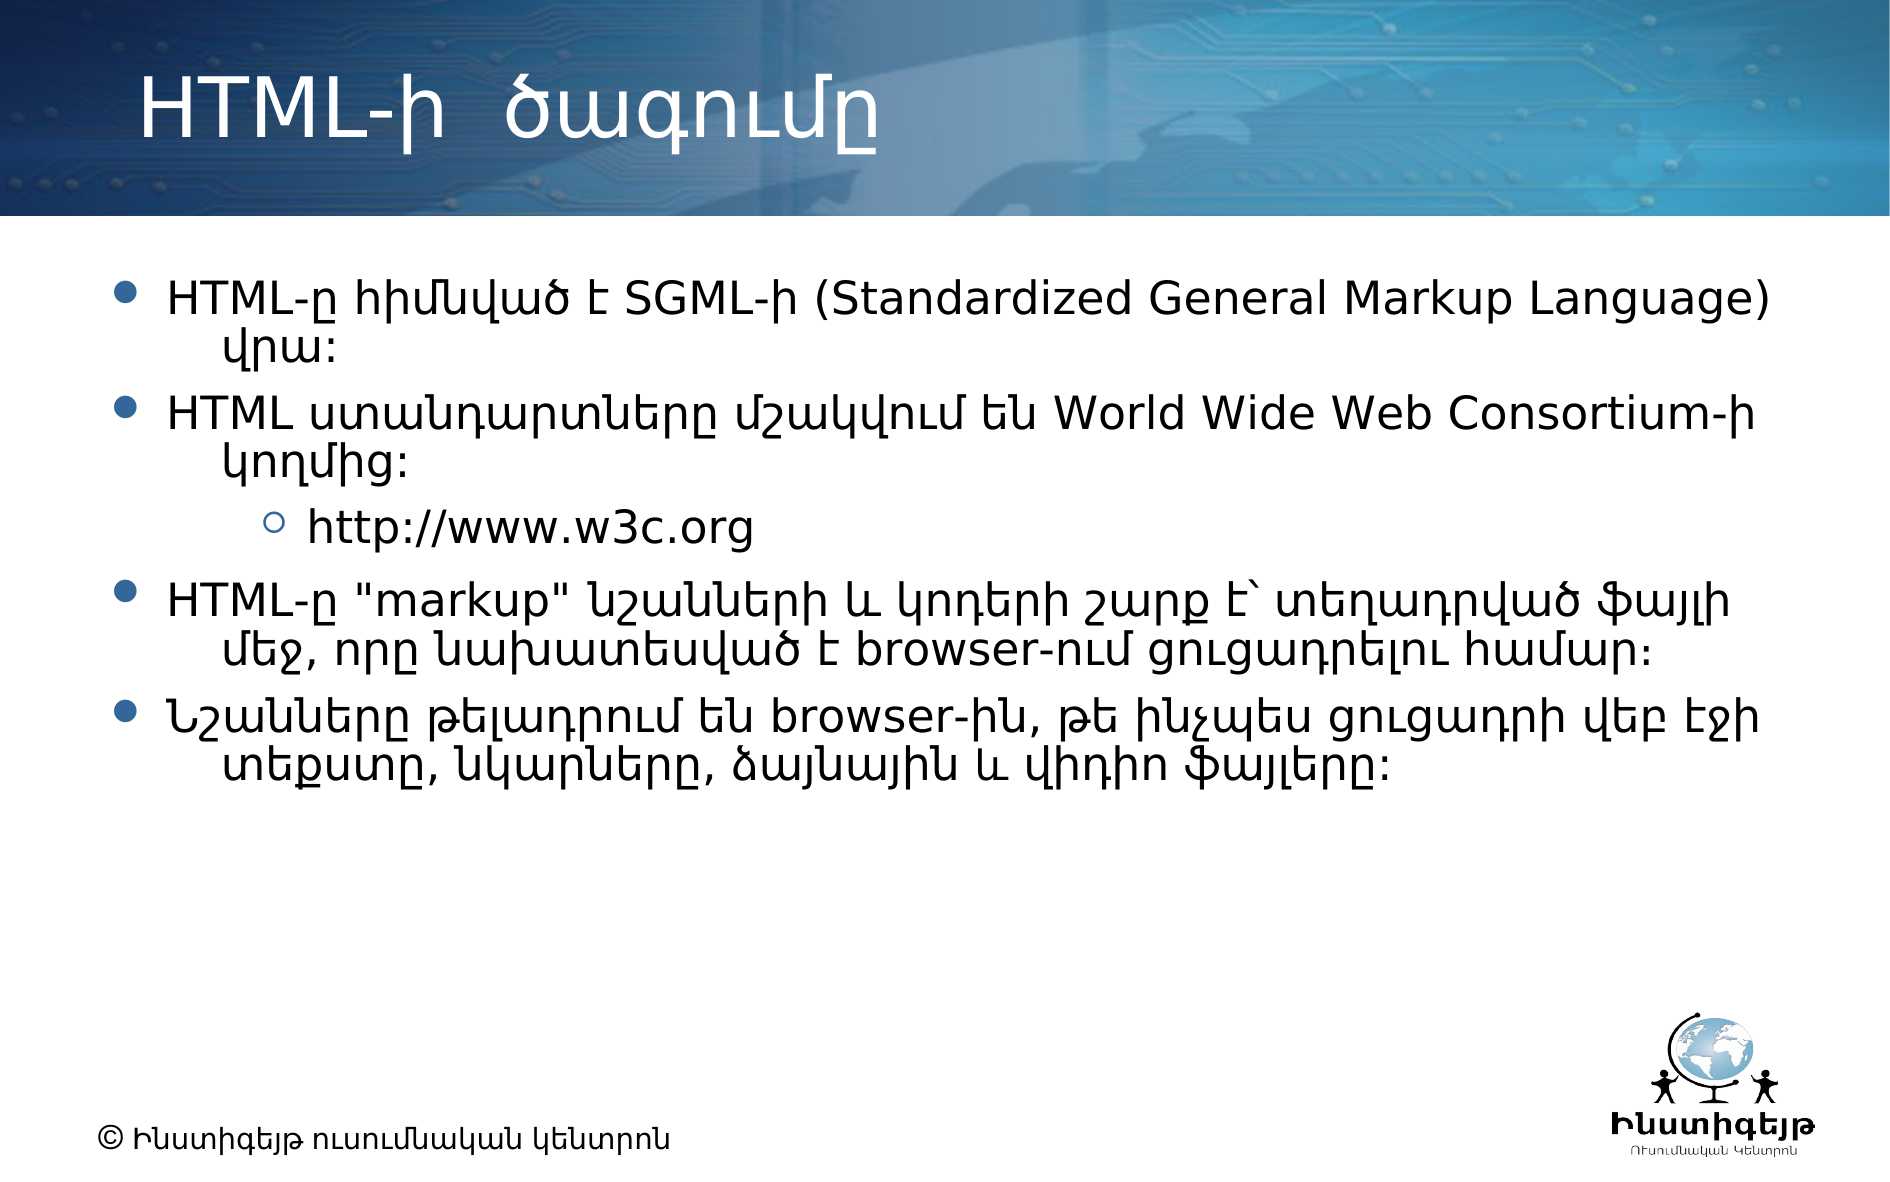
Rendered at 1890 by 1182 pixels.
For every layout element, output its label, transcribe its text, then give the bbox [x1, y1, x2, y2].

text_box HTML-ի ծագումը [136, 82, 1855, 86]
text_box HTML-ը հիմնված է SGML-ի (Standardized General Markup Language) վրա: HTML ստանդարտները մշակվում են World Wide Web Consortium-ի կողմից: http://www.w3c.org HTML-ը "markup" նշանների և կոդերի շարք է՝ տեղադրված ֆայլի մեջ, որը նախատեսված է browser-ում ցուցադրելու համար։ Նշանները թելադրում են browser-ին, թե ինչպես ցուցադրի վեբ էջի տեքստը, նկարները, ձայնային և վիդիո ֆայլերը: [110, 276, 1801, 294]
picture [1612, 1012, 1815, 1157]
picture [0, 0, 1890, 216]
